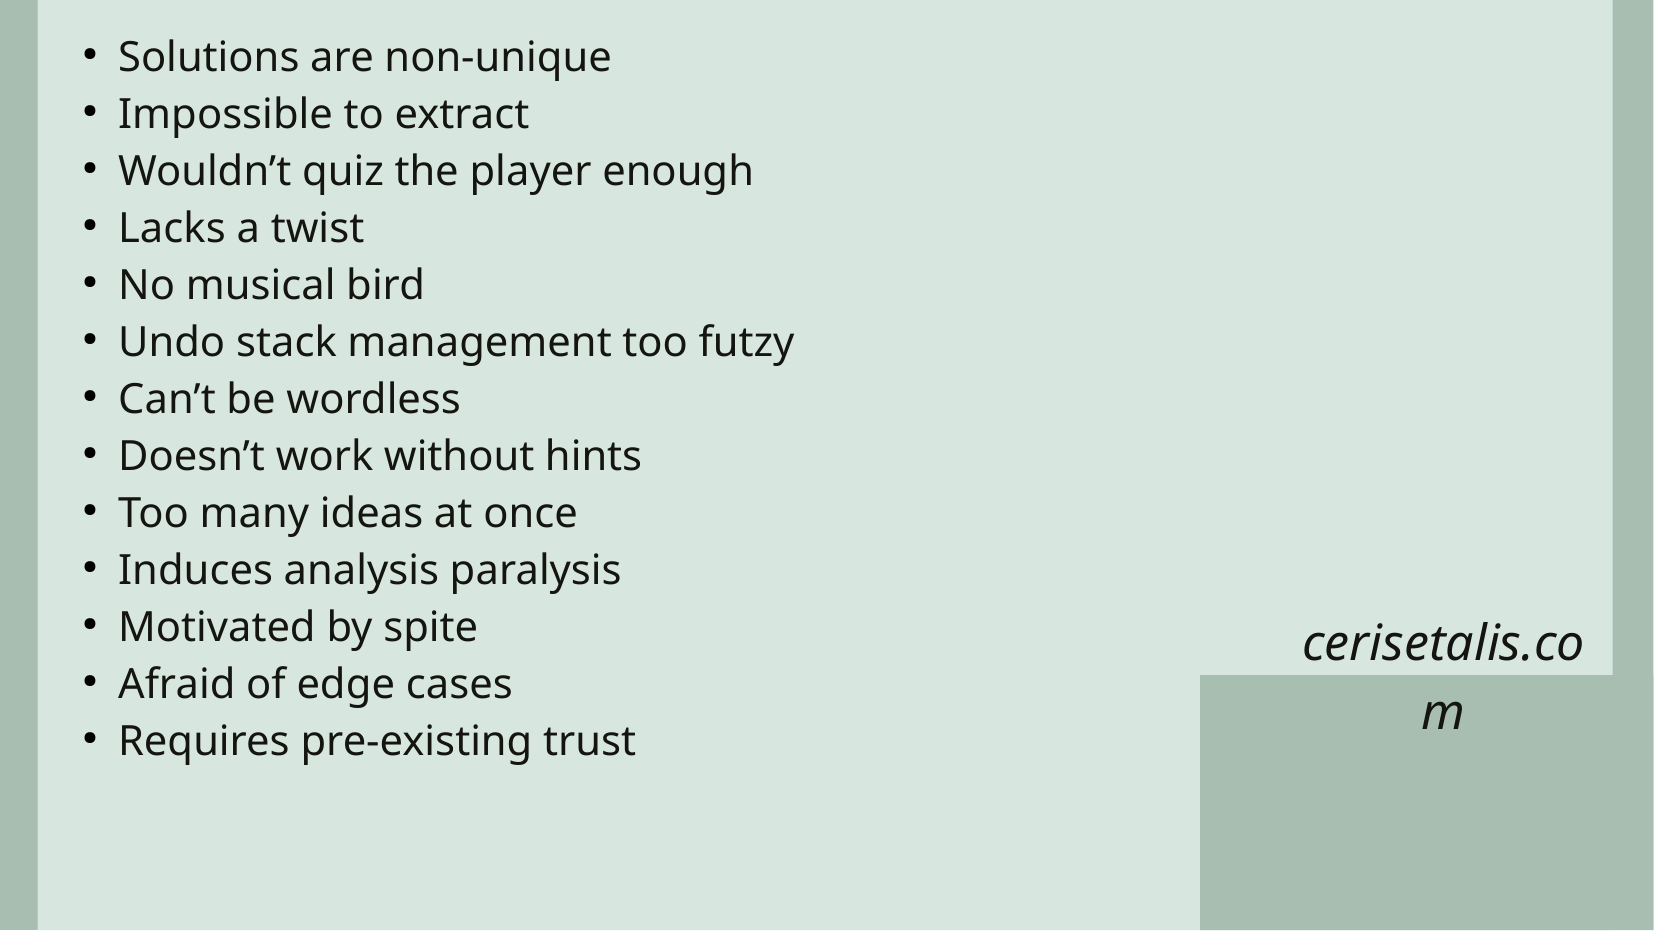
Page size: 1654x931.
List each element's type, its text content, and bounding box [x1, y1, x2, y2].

text_box cerisetalis.com [1275, 600, 1613, 676]
subtitle Solutions are non-unique Impossible to extract Wouldn’t quiz the player enough Lacks a twist No musical bird Undo stack management too futzy Can’t be wordless Doesn’t work without hints Too many ideas at once Induces analysis paralysis Motivated by spite Afraid of edge cases Requires pre-existing trust [82, 37, 1576, 757]
